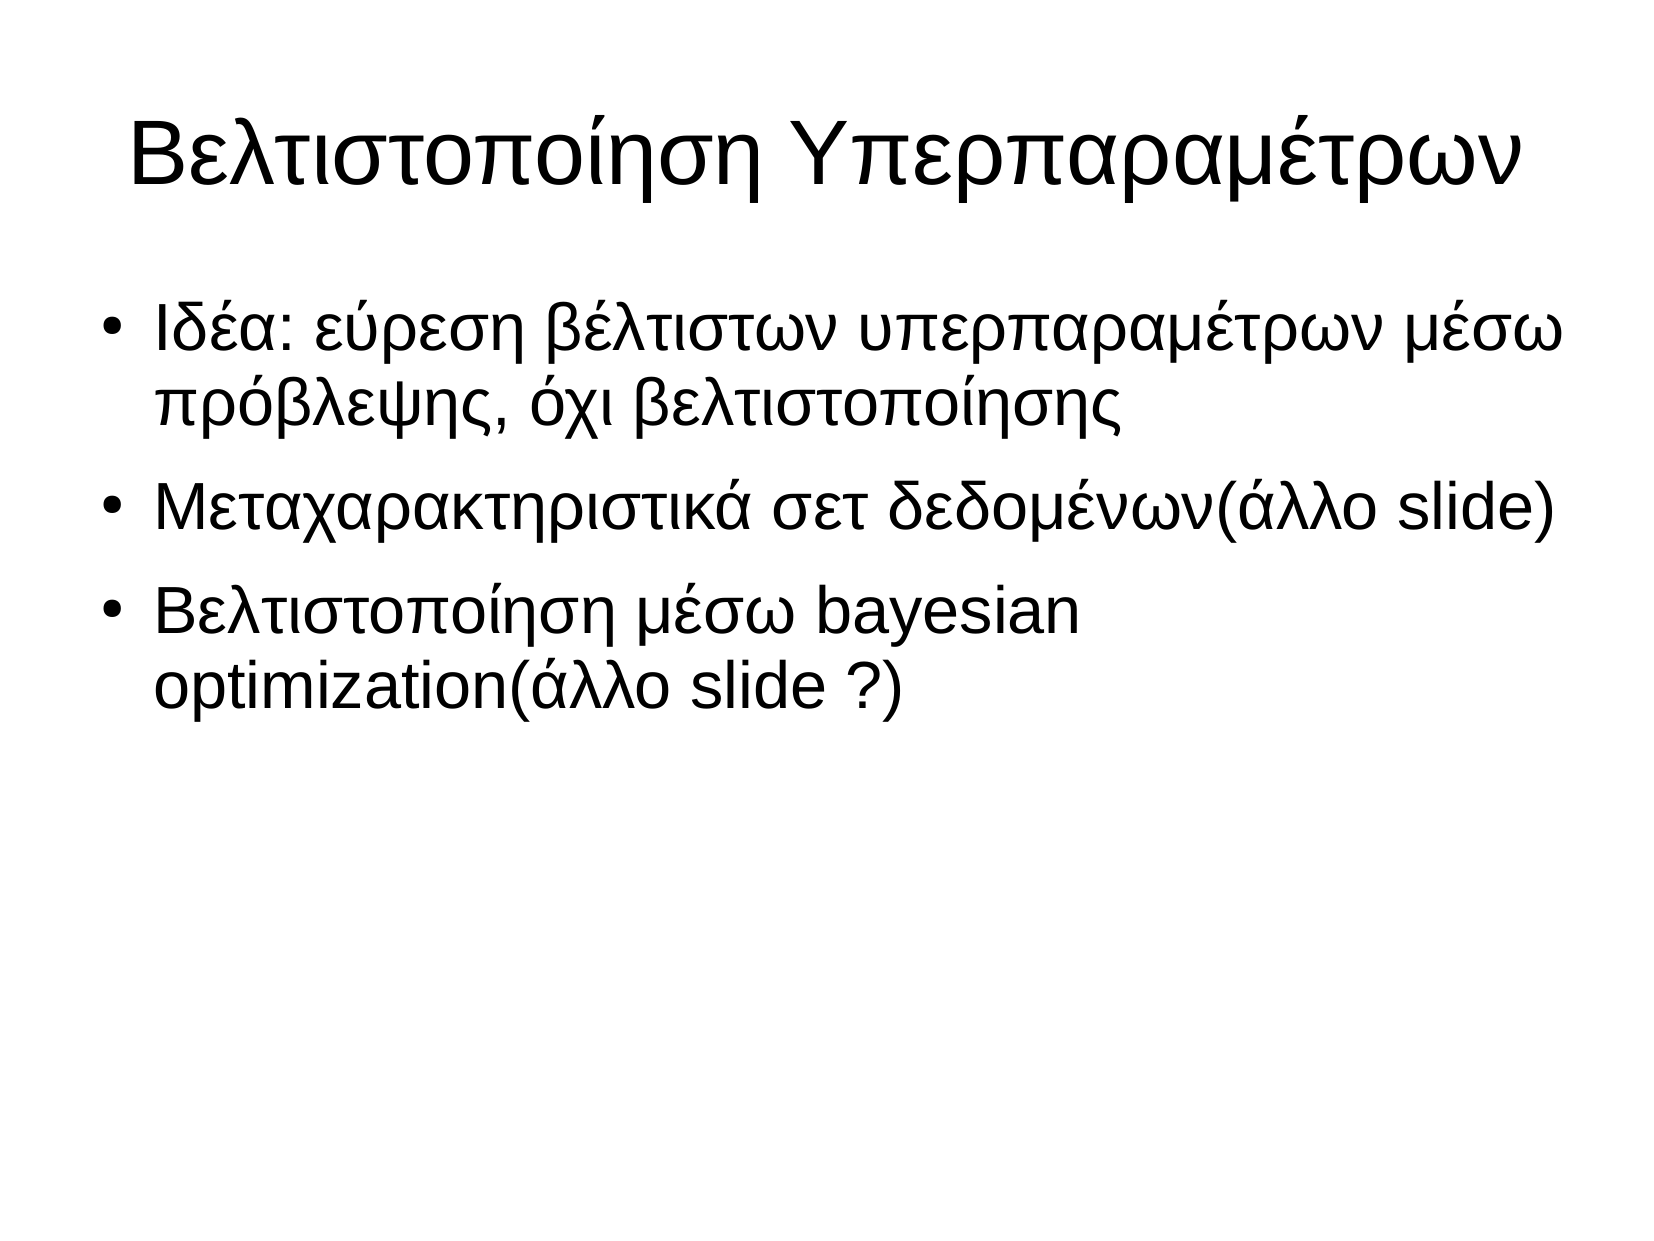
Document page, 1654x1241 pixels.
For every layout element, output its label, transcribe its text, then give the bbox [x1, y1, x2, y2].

list Ιδέα: εύρεση βέλτιστων υπερπαραμέτρων μέσω πρόβλεψης, όχι βελτιστοποίησης Μεταχαρακτηριστικά σετ δεδομένων(άλλο slide) Βελτιστοποίηση μέσω bayesian optimization(άλλο slide ?) [82, 290, 1571, 1010]
title Βελτιστοποίηση Υπερπαραμέτρων [82, 49, 1571, 257]
